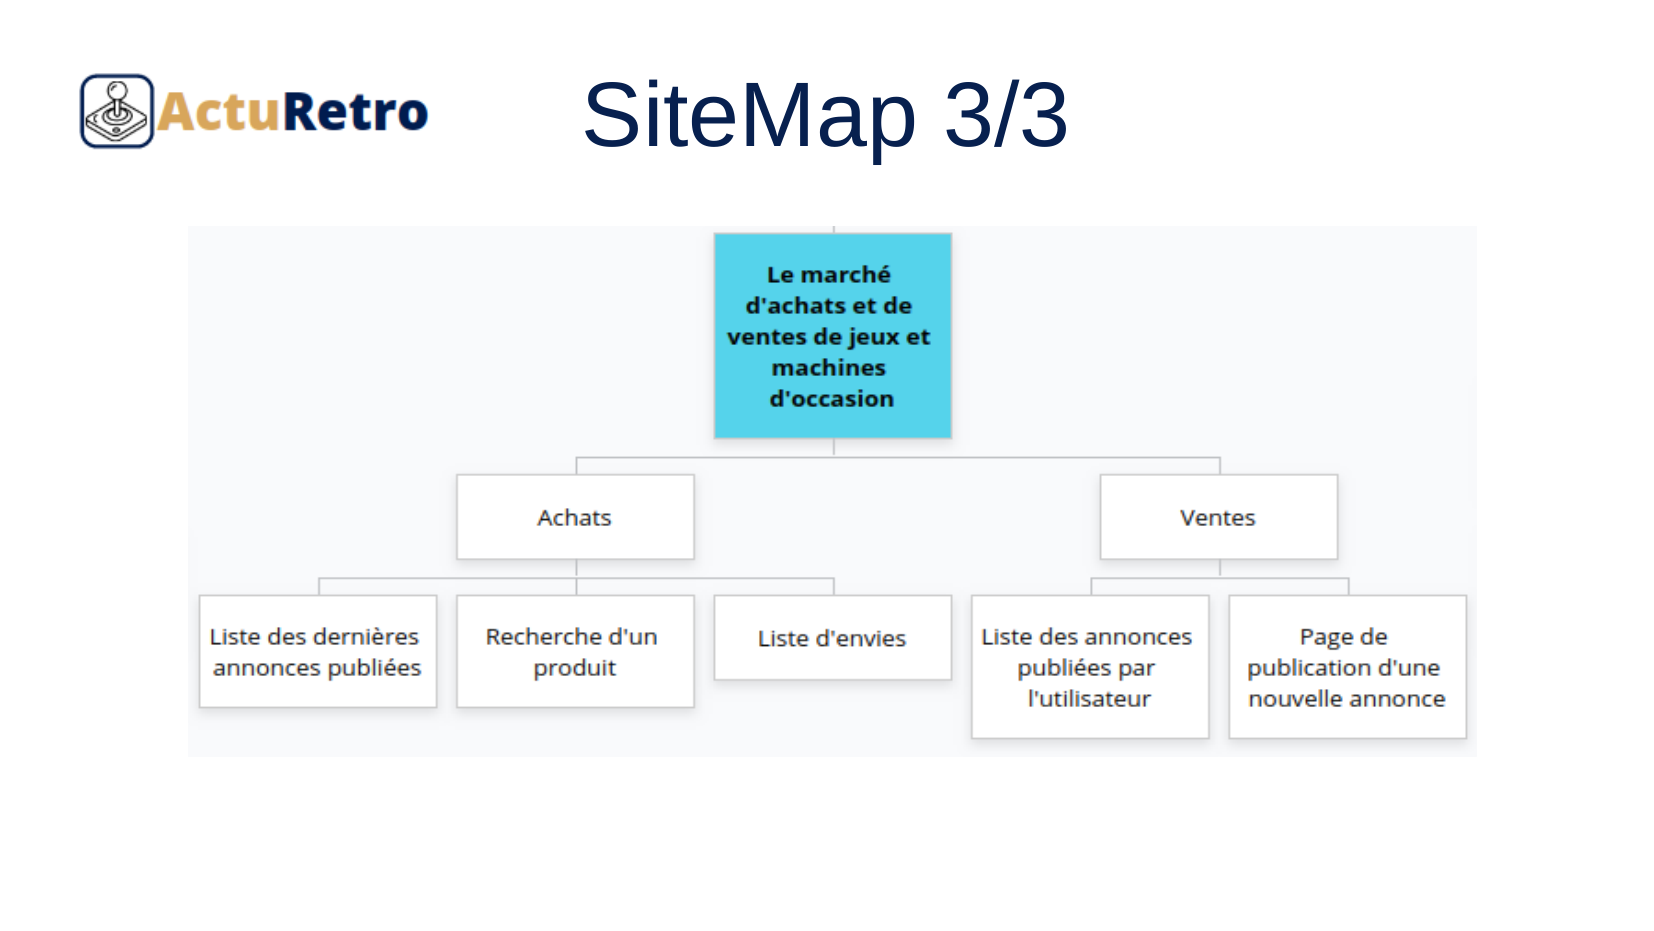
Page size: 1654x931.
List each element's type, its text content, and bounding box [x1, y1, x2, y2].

title SiteMap 3/3 [82, 37, 1571, 193]
picture [188, 226, 1477, 758]
picture [75, 69, 434, 154]
